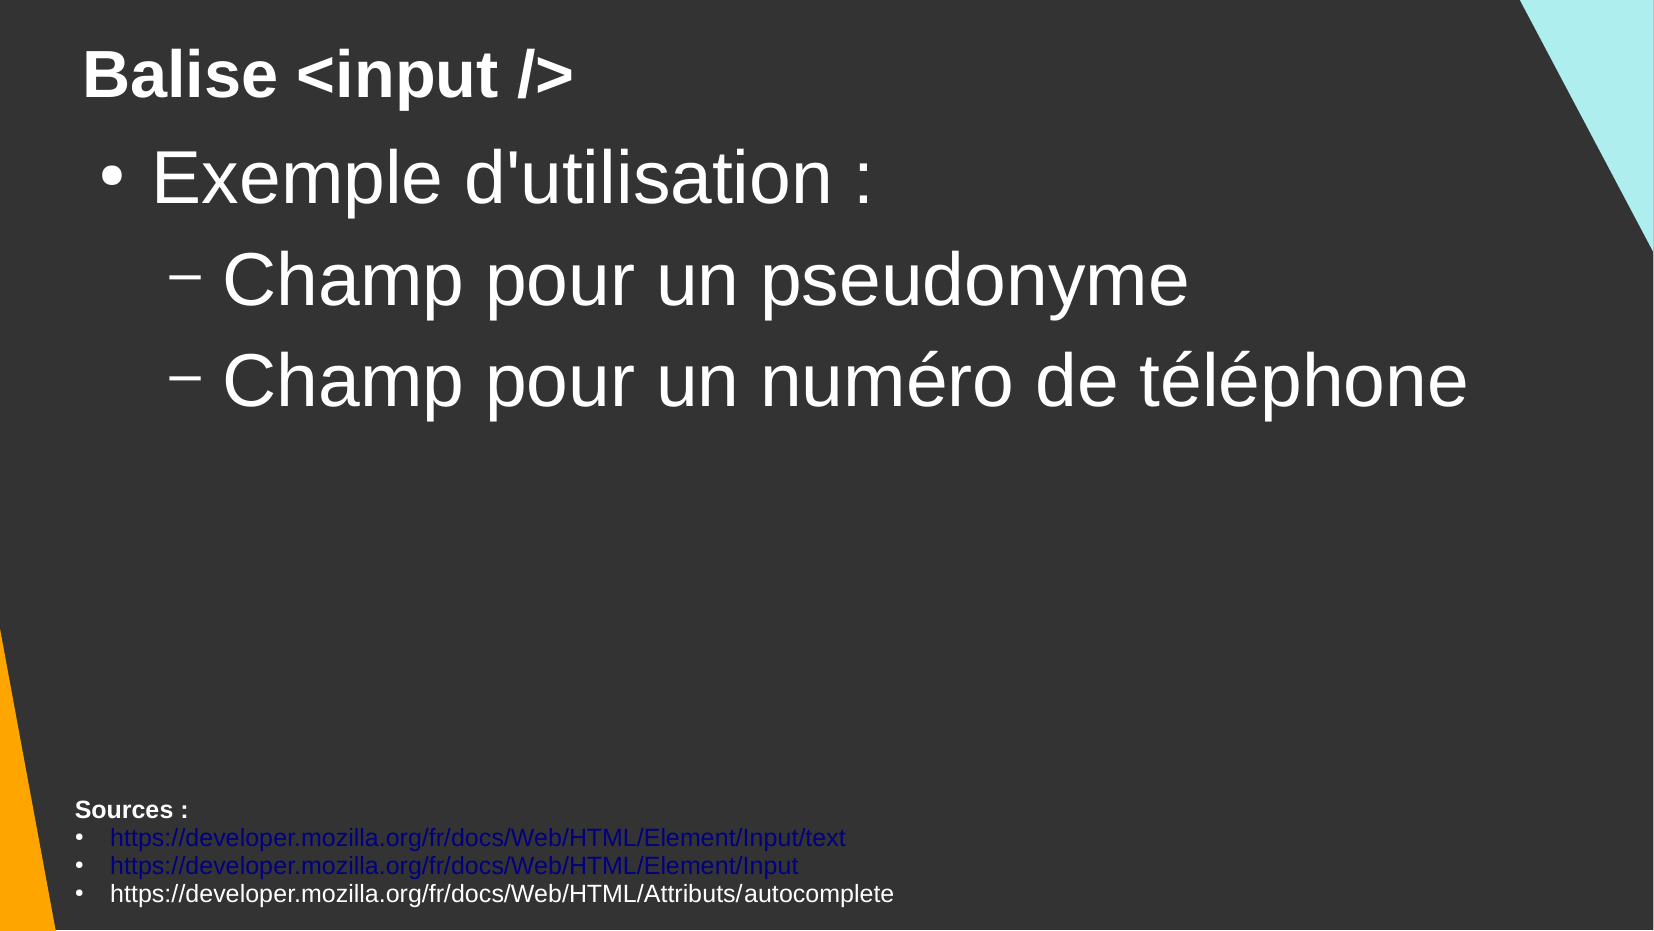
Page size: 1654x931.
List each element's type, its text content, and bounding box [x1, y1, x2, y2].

text_box Sources : https://developer.mozilla.org/fr/docs/Web/HTML/Element/Input/text https://developer.mozilla.org/fr/docs/Web/HTML/Element/Input https://developer.mozilla.org/fr/docs/Web/HTML/Attributs/autocomplete [60, 788, 1546, 931]
title Balise <input /> [82, 37, 1571, 114]
text_box [0, 628, 56, 931]
text_box [1519, 0, 1654, 254]
list Exemple d'utilisation : Champ pour un pseudonyme Champ pour un numéro de téléphone [80, 135, 1605, 753]
